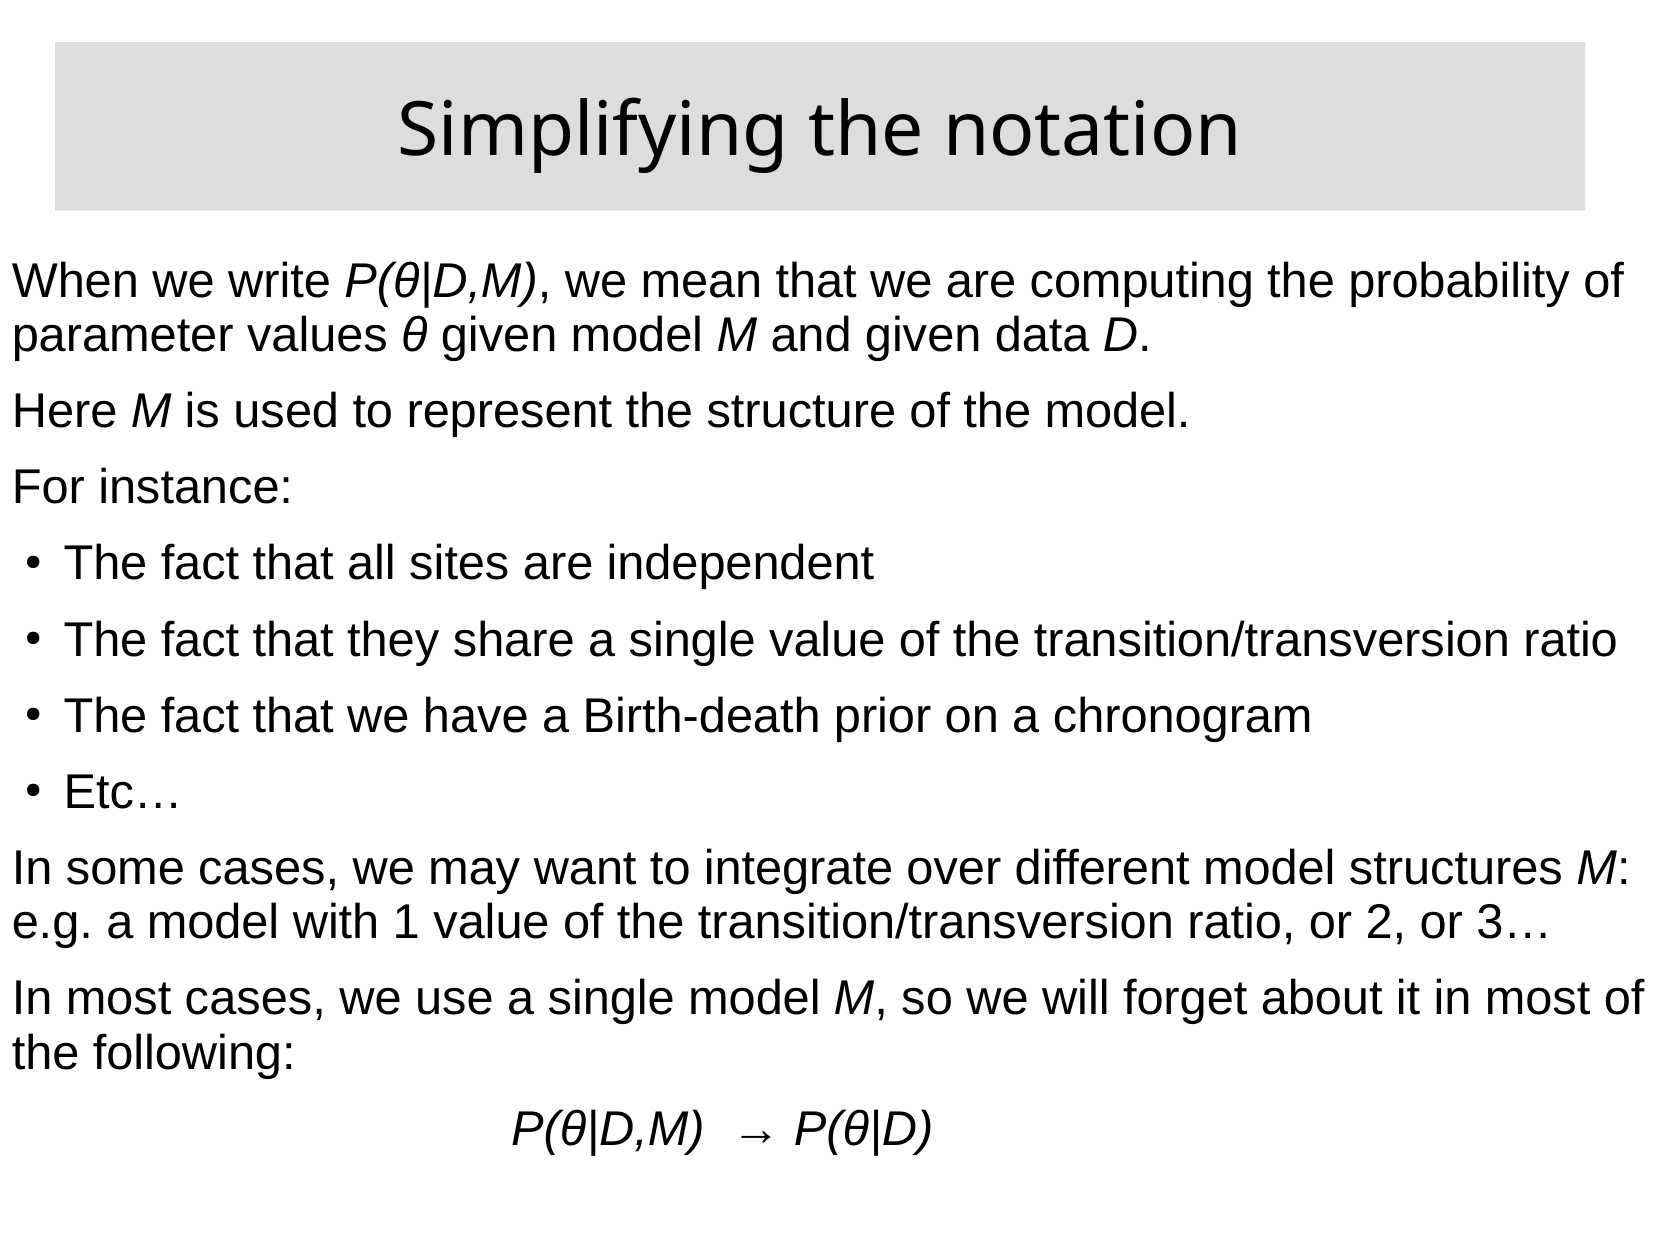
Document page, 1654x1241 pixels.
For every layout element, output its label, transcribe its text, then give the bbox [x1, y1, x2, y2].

title Simplifying the notation [55, 42, 1586, 211]
list When we write P(θ|D,M), we mean that we are computing the probability of parameter values θ given model M and given data D. Here M is used to represent the structure of the model. For instance: The fact that all sites are independent The fact that they share a single value of the transition/transversion ratio The fact that we have a Birth-death prior on a chronogram Etc… In some cases, we may want to integrate over different model structures M: e.g. a model with 1 value of the transition/transversion ratio, or 2, or 3… In most cases, we use a single model M, so we will forget about it in most of the following: P(θ|D,M) → P(θ|D) [11, 253, 1647, 1216]
